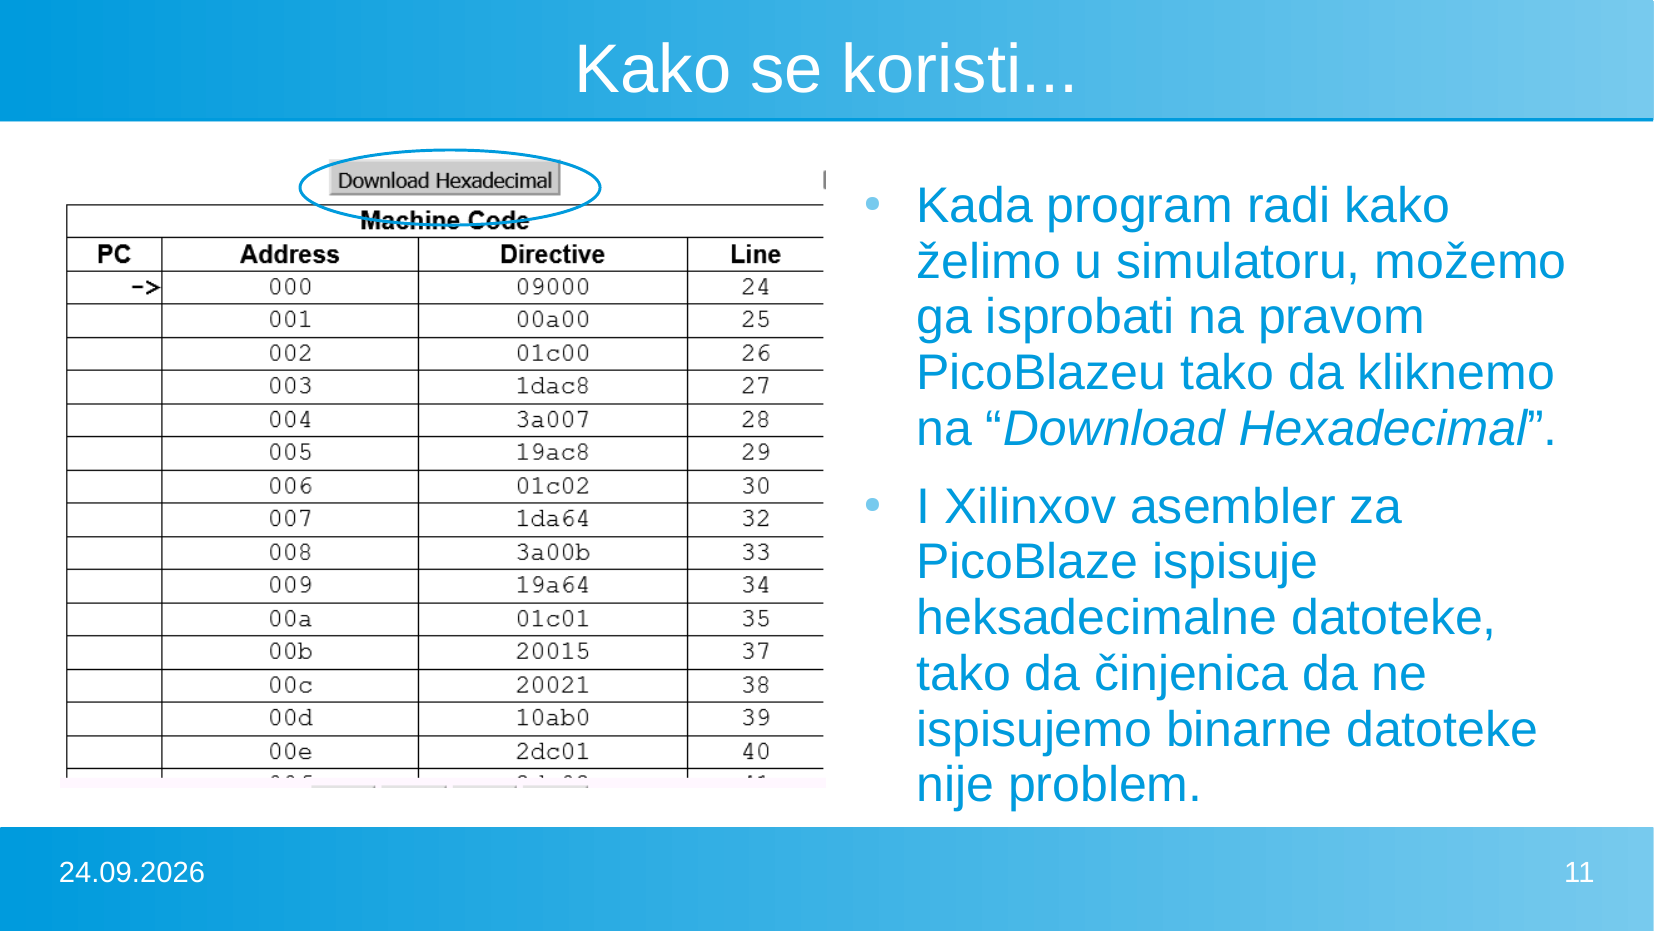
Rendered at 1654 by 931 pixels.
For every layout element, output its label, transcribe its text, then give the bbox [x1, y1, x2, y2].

picture [302, 153, 598, 223]
picture [60, 153, 826, 788]
title Kako se koristi... [59, 29, 1595, 108]
list Kada program radi kako želimo u simulatoru, možemo ga isprobati na pravom PicoBlazeu tako da kliknemo na “Download Hexadecimal”. I Xilinxov asembler za PicoBlaze ispisuje heksadecimalne datoteke, tako da činjenica da ne ispisujemo binarne datoteke nije problem. [845, 177, 1596, 768]
